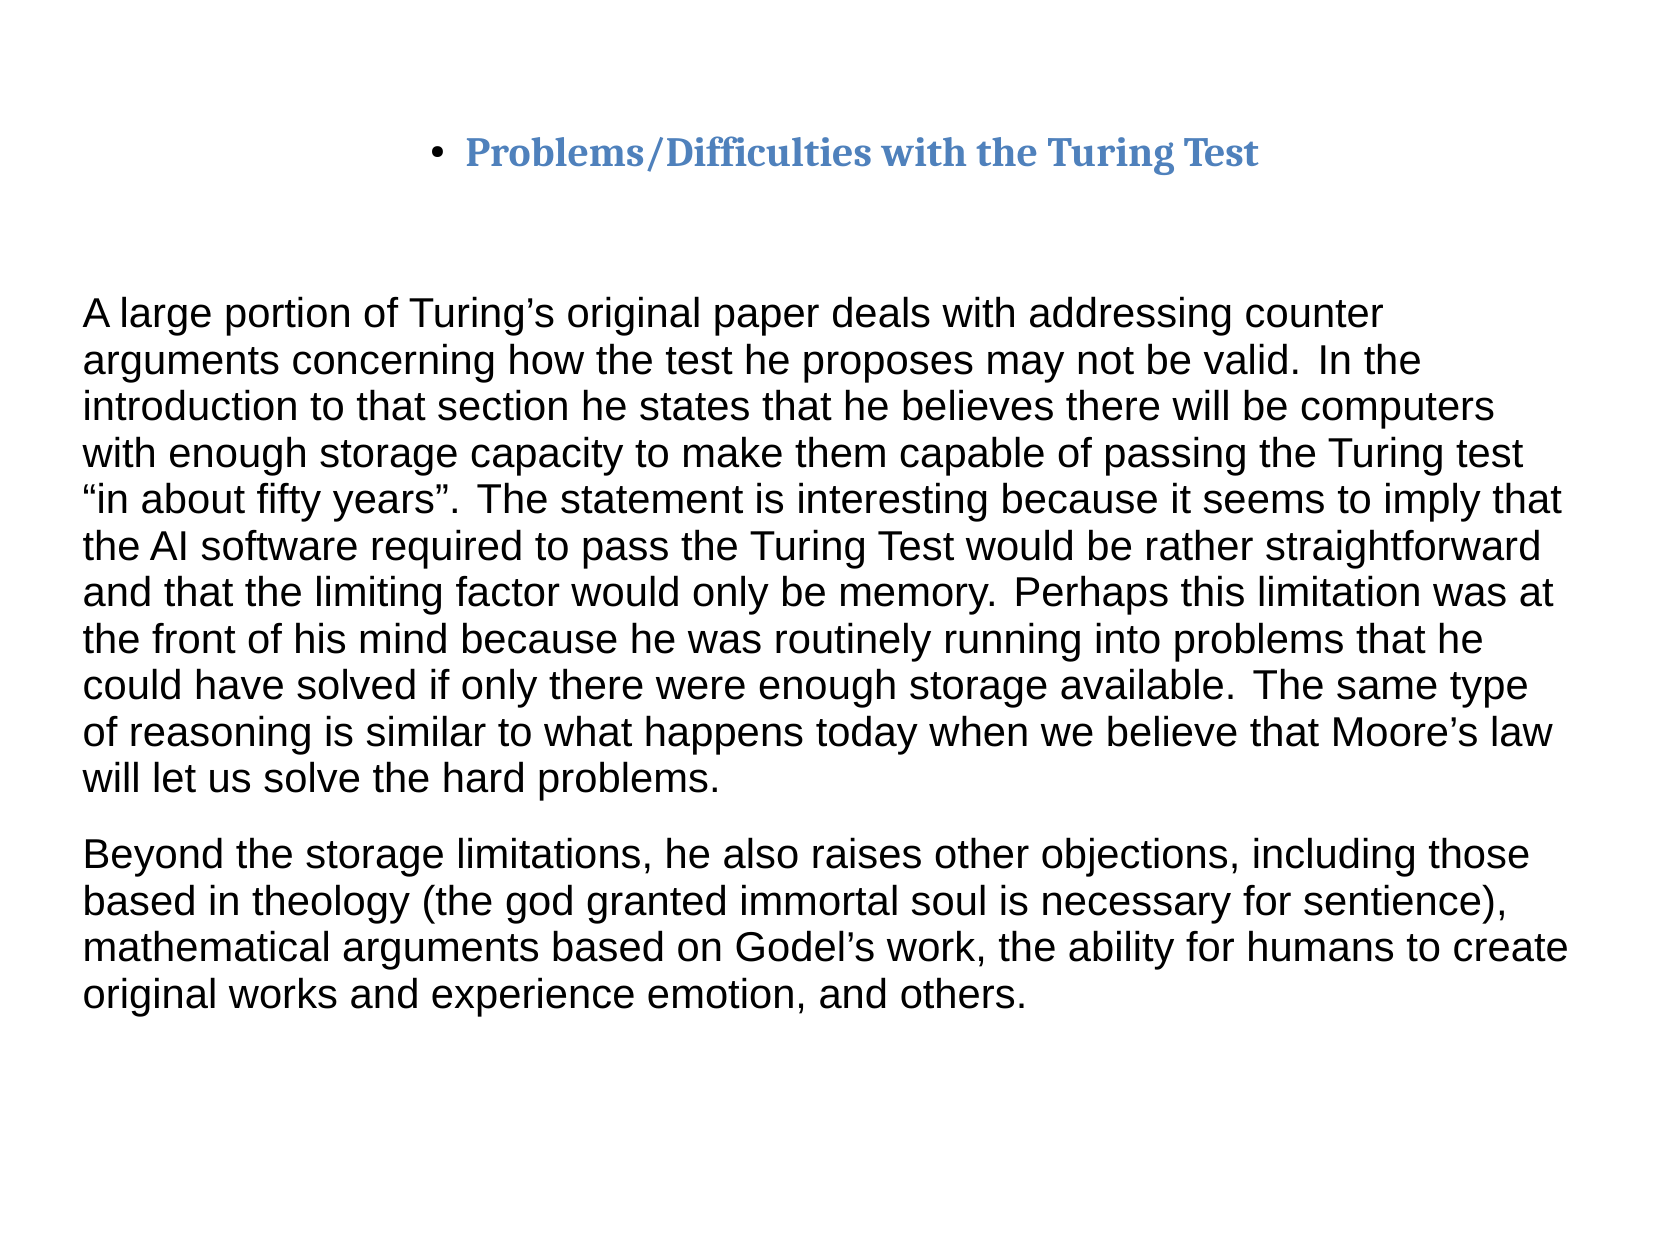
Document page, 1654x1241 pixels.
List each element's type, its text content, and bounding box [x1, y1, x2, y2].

title Problems/Difficulties with the Turing Test [82, 49, 1571, 257]
list A large portion of Turing’s original paper deals with addressing counter arguments concerning how the test he proposes may not be valid. In the introduction to that section he states that he believes there will be computers with enough storage capacity to make them capable of passing the Turing test “in about fifty years”. The statement is interesting because it seems to imply that the AI software required to pass the Turing Test would be rather straightforward and that the limiting factor would only be memory. Perhaps this limitation was at the front of his mind because he was routinely running into problems that he could have solved if only there were enough storage available. The same type of reasoning is similar to what happens today when we believe that Moore’s law will let us solve the hard problems. Beyond the storage limitations, he also raises other objections, including those based in theology (the god granted immortal soul is necessary for sentience), mathematical arguments based on Godel’s work, the ability for humans to create original works and experience emotion, and others. [82, 290, 1571, 1109]
